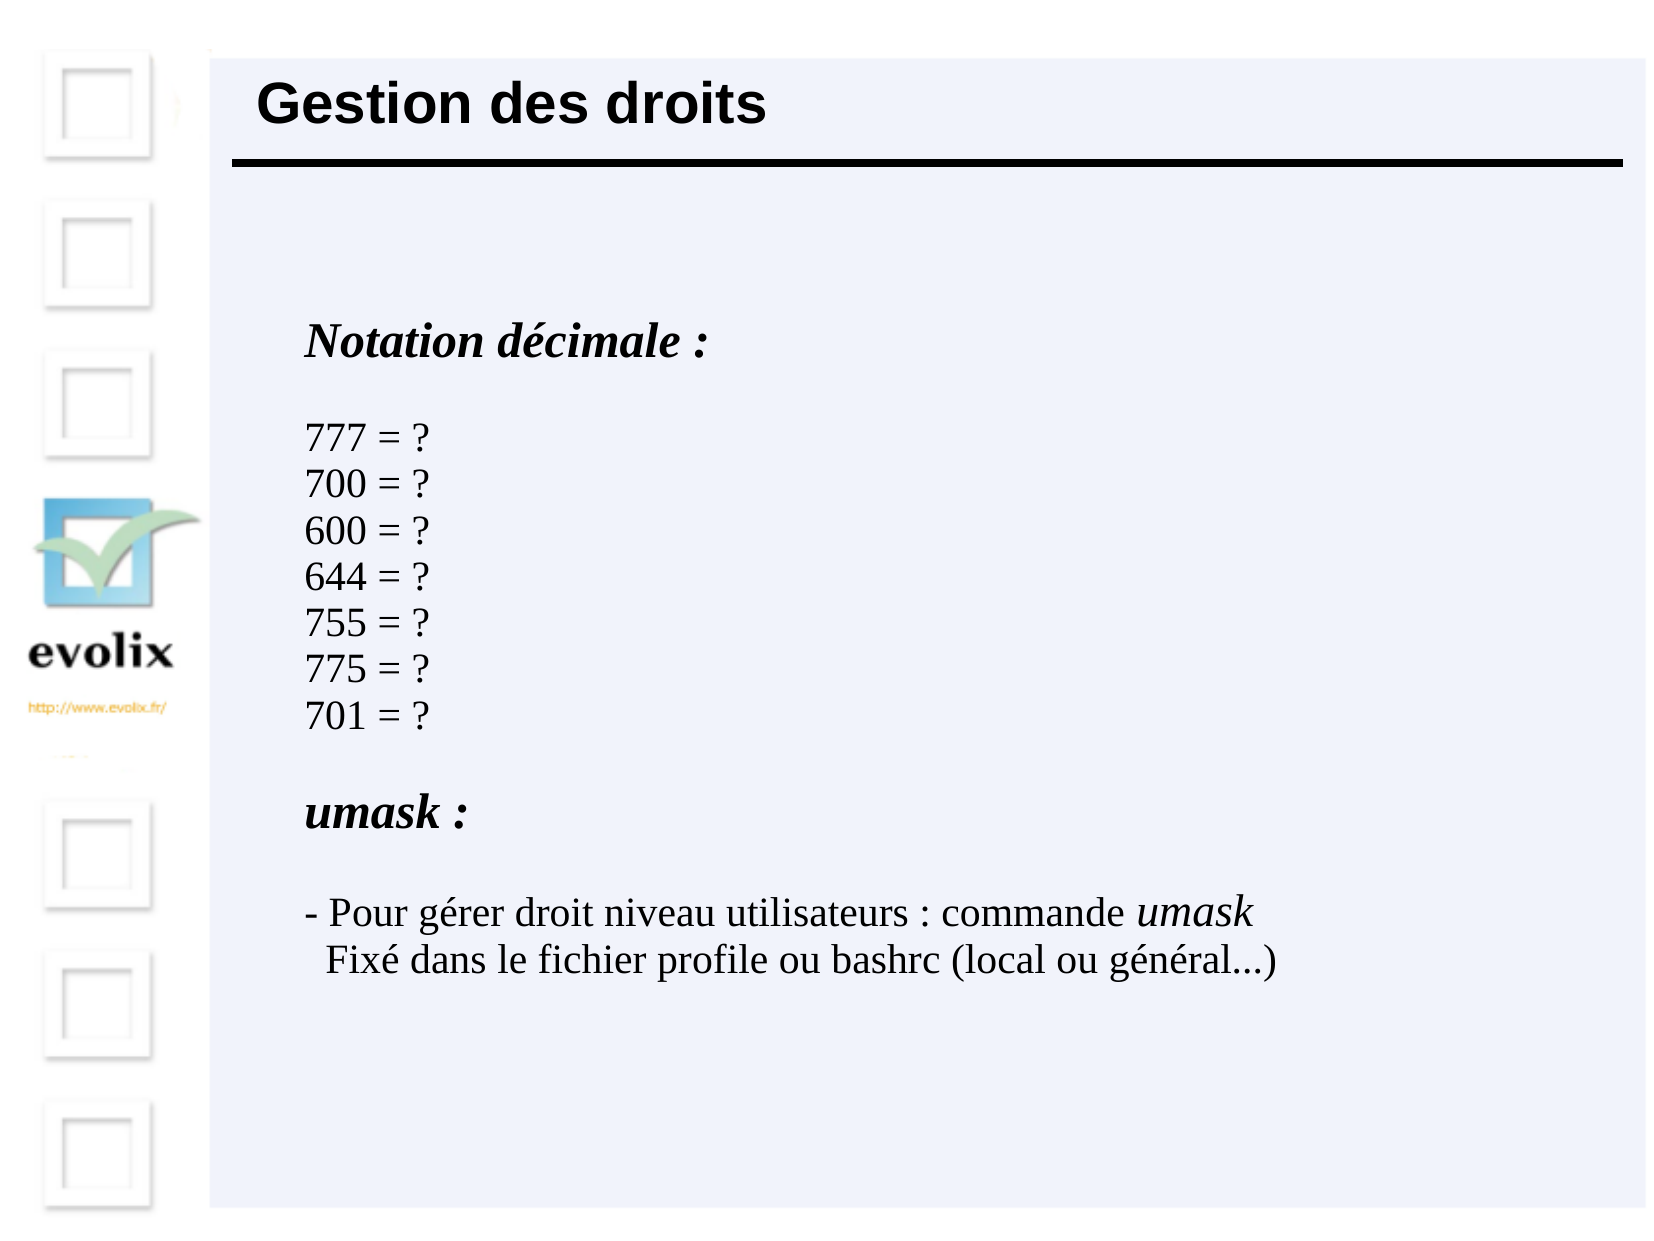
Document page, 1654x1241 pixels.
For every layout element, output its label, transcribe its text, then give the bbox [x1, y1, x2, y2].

subtitle Notation décimale : 777 = ? 700 = ? 600 = ? 644 = ? 755 = ? 775 = ? 701 = ? umask : - Pour gérer droit niveau utilisateurs : commande umask Fixé dans le fichier profile ou bashrc (local ou général...) [268, 236, 1654, 1116]
picture [0, 49, 1654, 1218]
text_box Gestion des droits [241, 63, 1170, 144]
